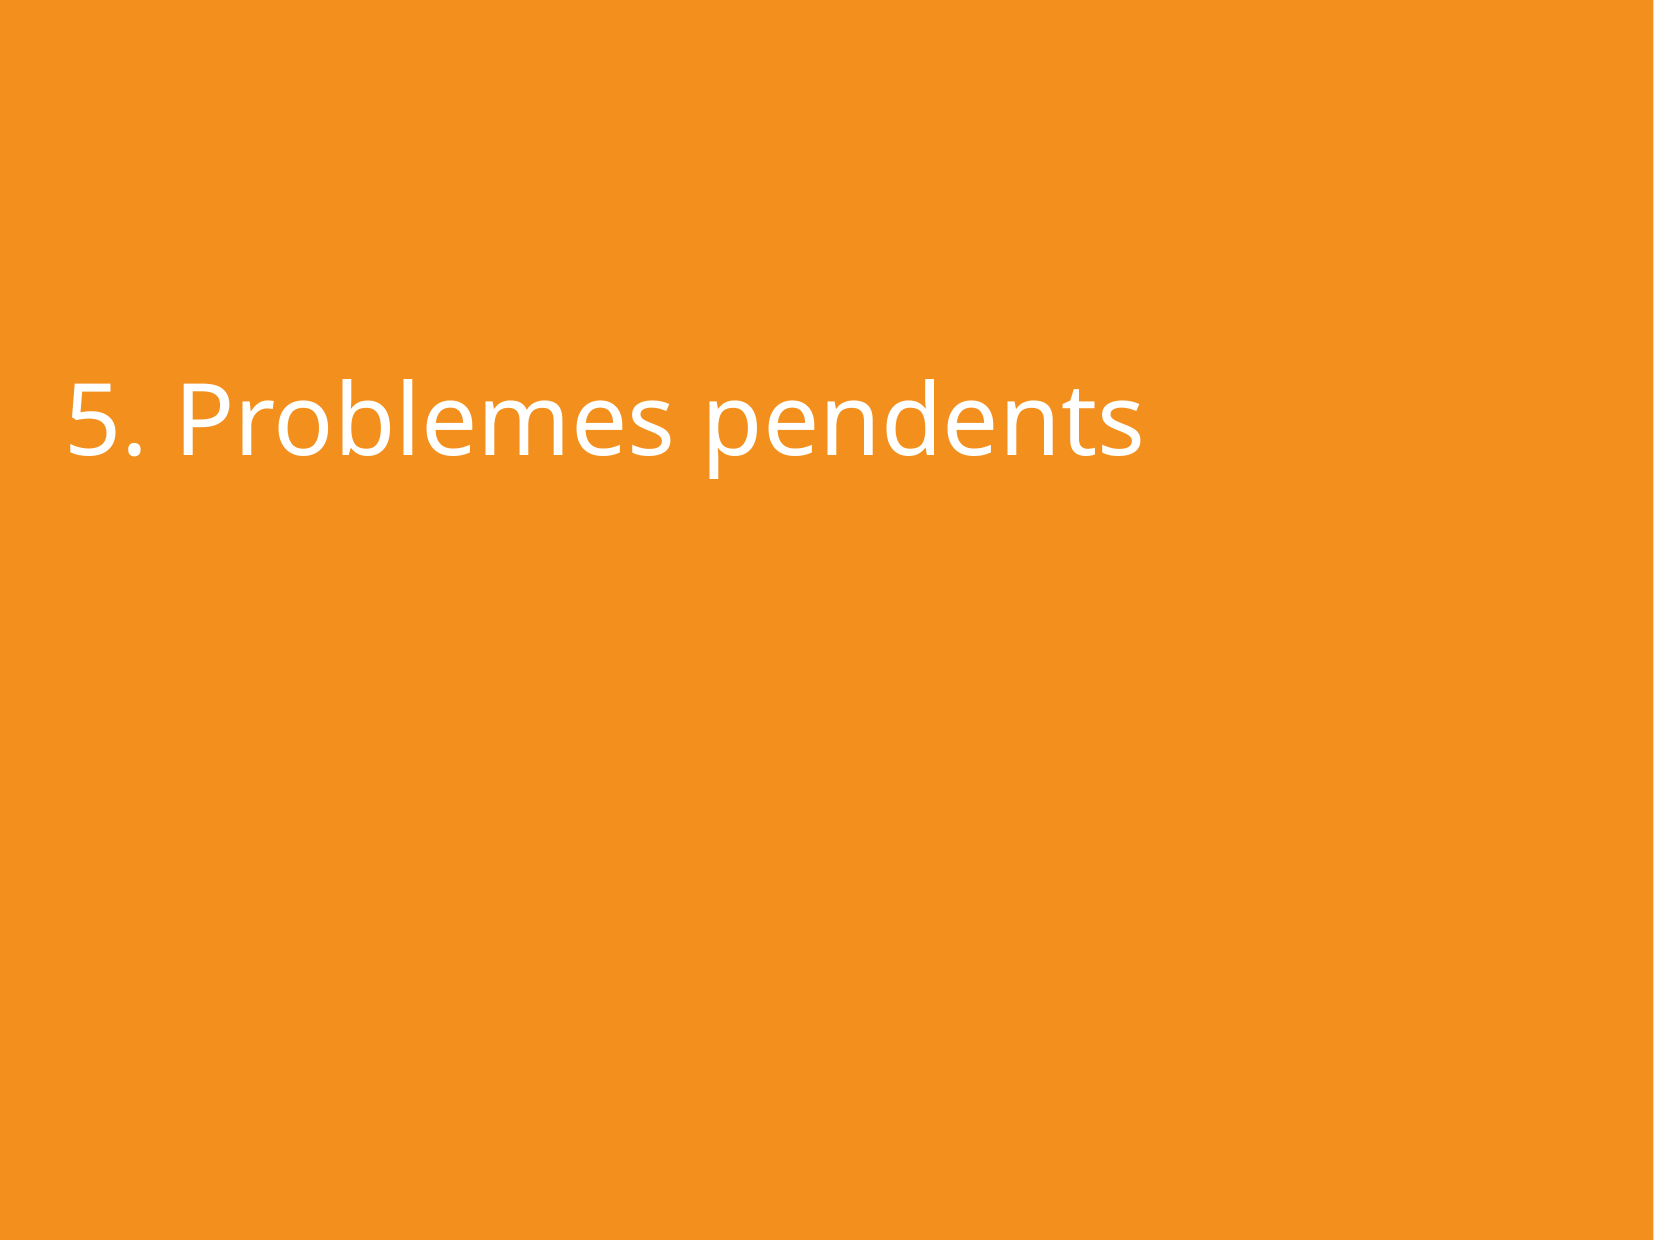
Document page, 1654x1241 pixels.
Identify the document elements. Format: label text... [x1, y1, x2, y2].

title 5. Problemes pendents [64, 355, 1561, 476]
